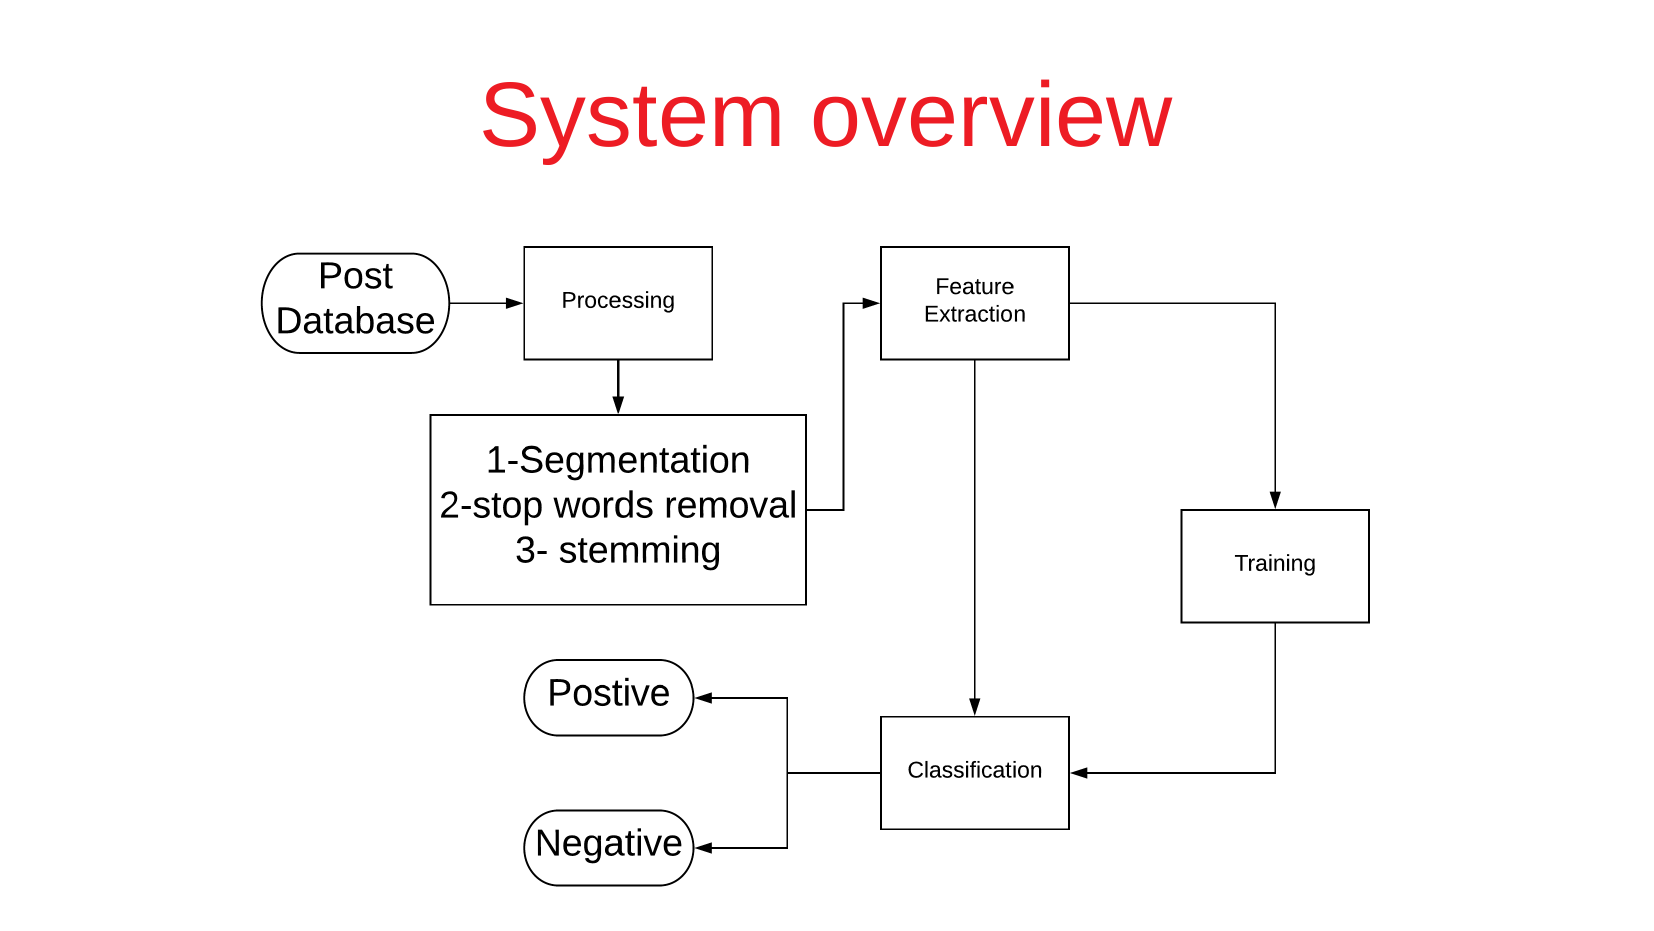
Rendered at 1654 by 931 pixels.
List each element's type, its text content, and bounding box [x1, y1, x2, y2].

picture [224, 209, 1407, 923]
title System overview [82, 37, 1571, 193]
